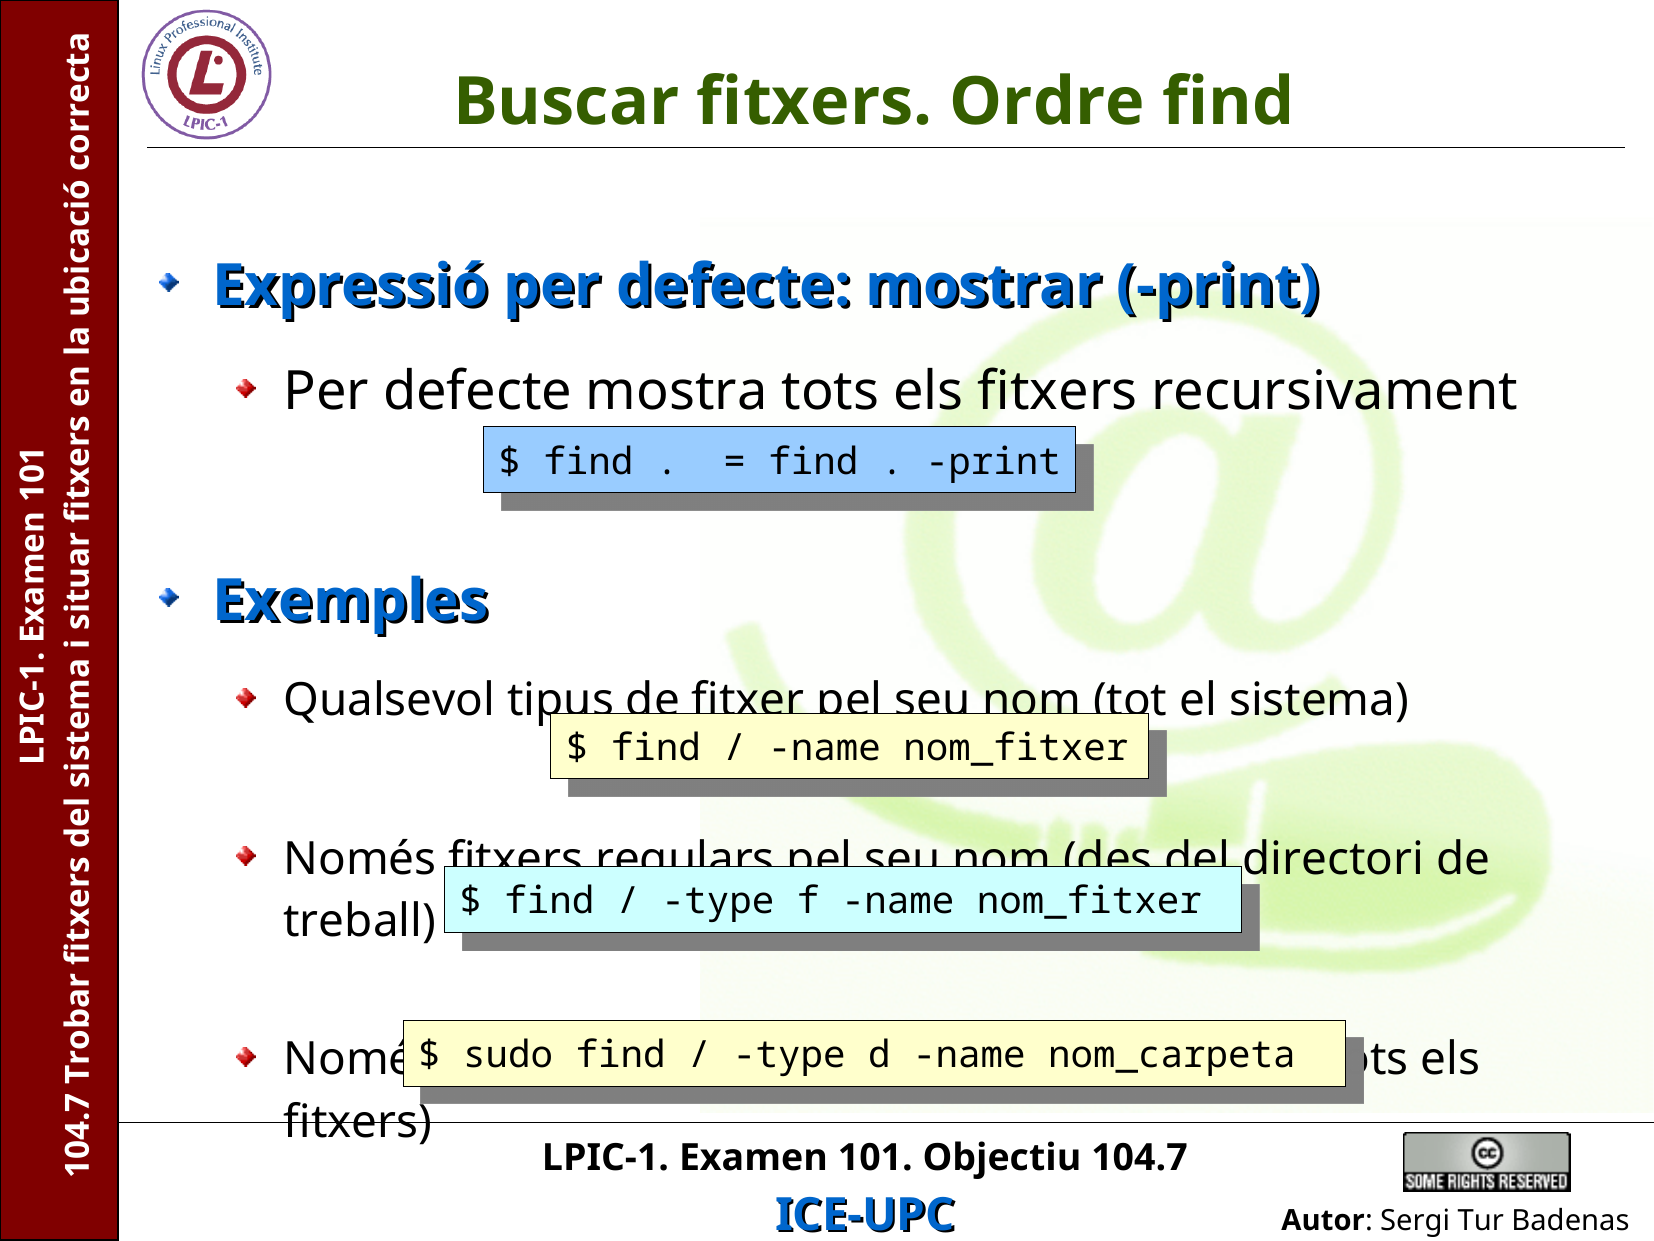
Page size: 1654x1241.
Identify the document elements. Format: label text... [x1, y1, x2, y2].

picture [1403, 1132, 1571, 1192]
text_box $ find / -name nom_fitxer [550, 713, 1149, 766]
text_box $ sudo find / -type d -name nom_carpeta [403, 1020, 1346, 1084]
text_box $ find . = find . -print [483, 426, 1076, 480]
list Expressió per defecte: mostrar (-print) Per defecte mostra tots els fitxers recursivament Exemples Qualsevol tipus de fitxer pel seu nom (tot el sistema) Només fitxers regulars pel seu nom (des del directori de treball) Només directoris regulars per nom (poder llegir tots els fitxers) [141, 242, 1630, 1078]
picture [700, 217, 1654, 1113]
title Buscar fitxers. Ordre find [129, 55, 1619, 142]
picture [135, 5, 277, 55]
text_box $ find / -type f -name nom_fitxer [444, 866, 1242, 930]
